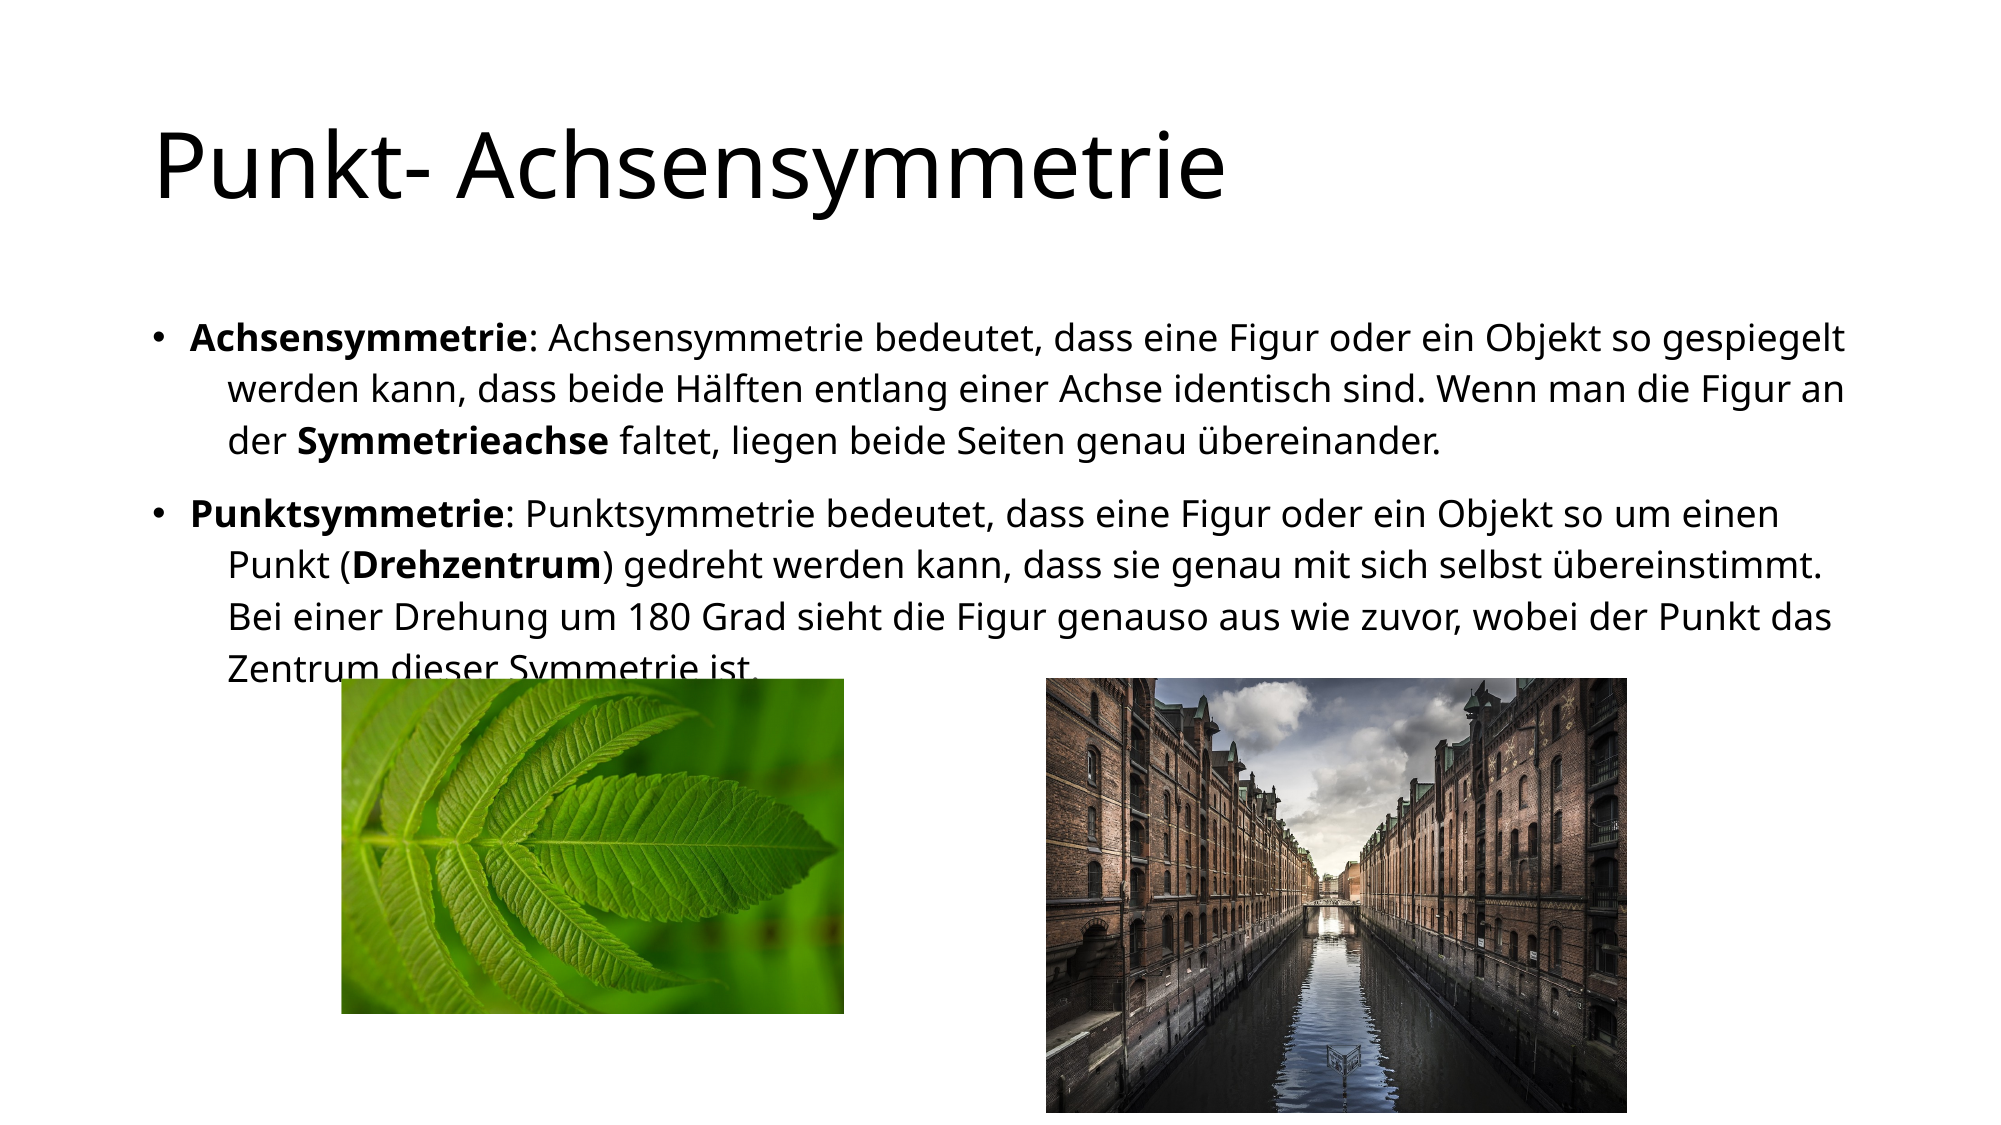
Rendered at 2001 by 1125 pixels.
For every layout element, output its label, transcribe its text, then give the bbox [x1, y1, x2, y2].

picture [341, 678, 844, 1014]
list Achsensymmetrie: Achsensymmetrie bedeutet, dass eine Figur oder ein Objekt so gespiegelt werden kann, dass beide Hälften entlang einer Achse identisch sind. Wenn man die Figur an der Symmetrieachse faltet, liegen beide Seiten genau übereinander. Punktsymmetrie: Punktsymmetrie bedeutet, dass eine Figur oder ein Objekt so um einen Punkt (Drehzentrum) gedreht werden kann, dass sie genau mit sich selbst übereinstimmt. Bei einer Drehung um 180 Grad sieht die Figur genauso aus wie zuvor, wobei der Punkt das Zentrum dieser Symmetrie ist. [137, 299, 1863, 1014]
title Punkt- Achsensymmetrie [137, 59, 1863, 278]
picture [1046, 678, 1627, 1113]
